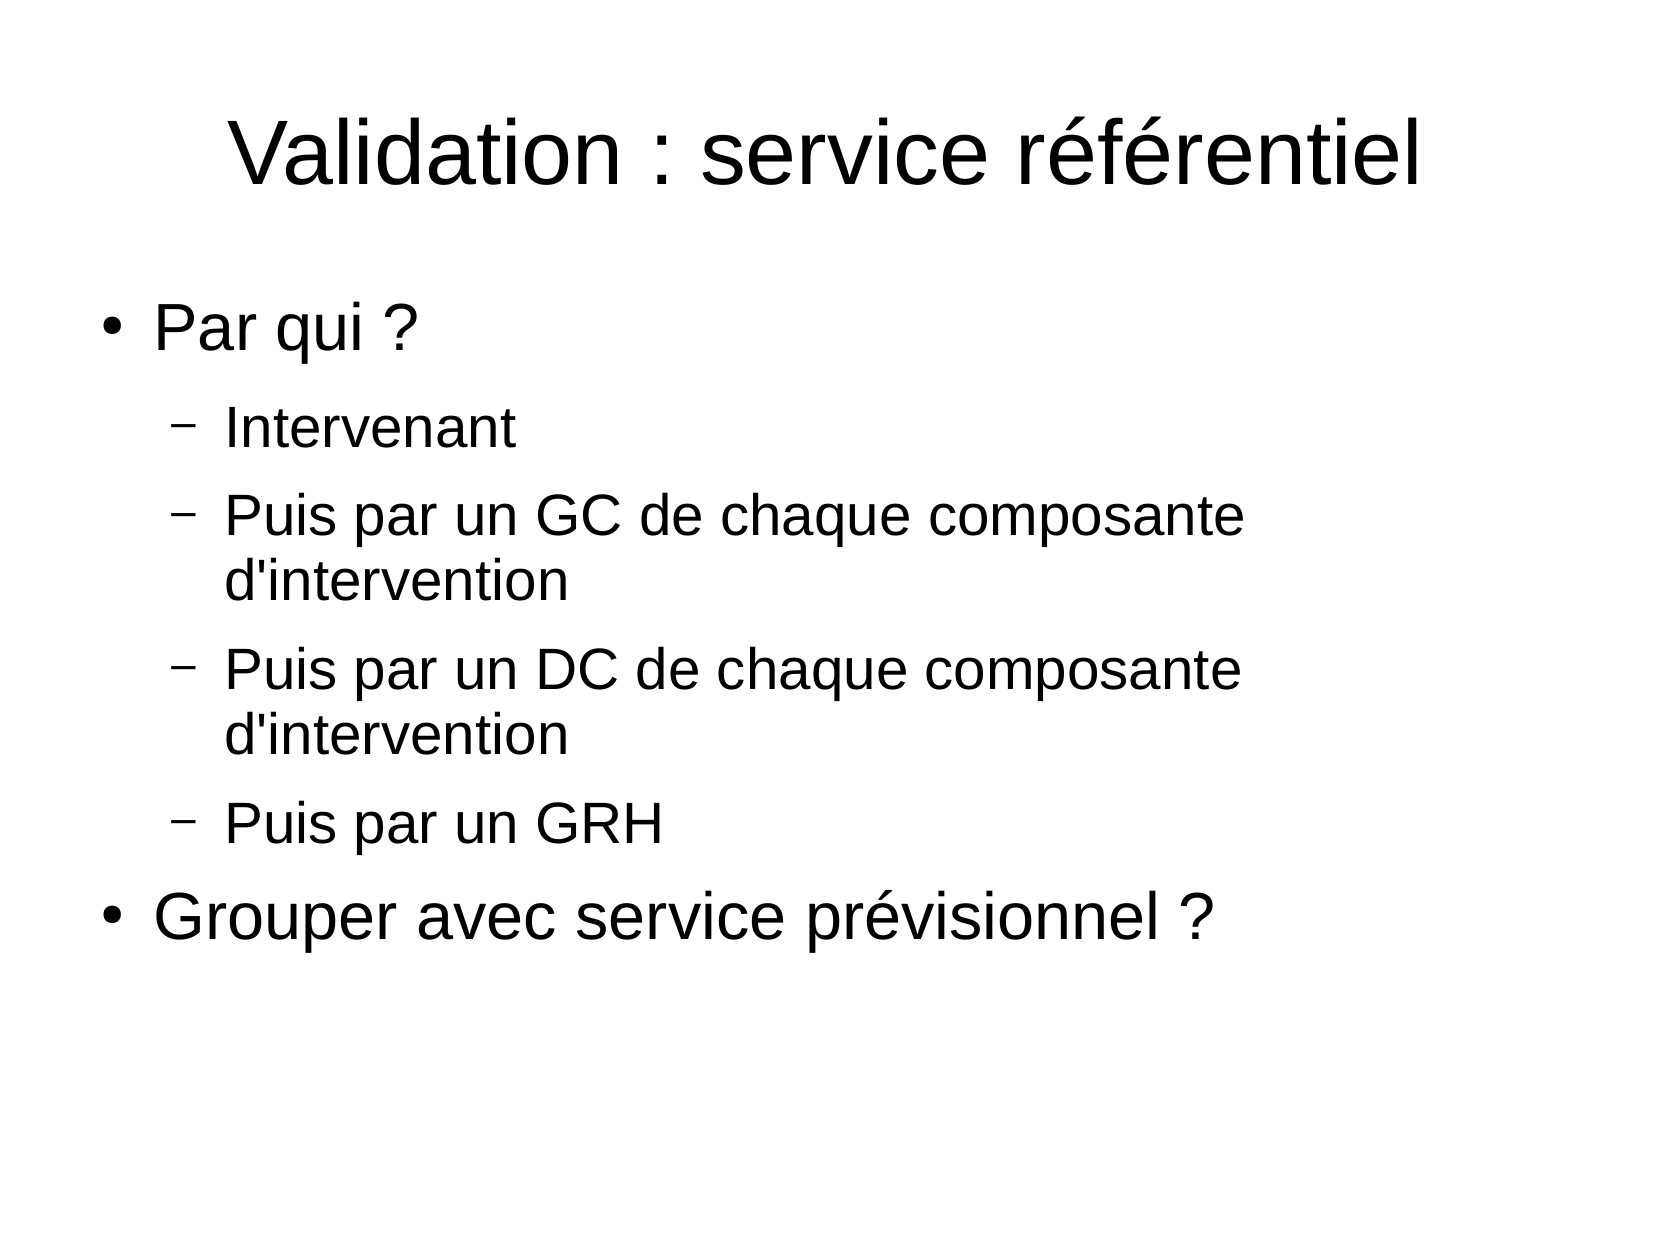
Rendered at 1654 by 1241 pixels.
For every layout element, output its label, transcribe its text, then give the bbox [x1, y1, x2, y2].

title Validation : service référentiel [82, 49, 1571, 257]
list Par qui ? Intervenant Puis par un GC de chaque composante d'intervention Puis par un DC de chaque composante d'intervention Puis par un GRH Grouper avec service prévisionnel ? [82, 290, 1571, 1010]
